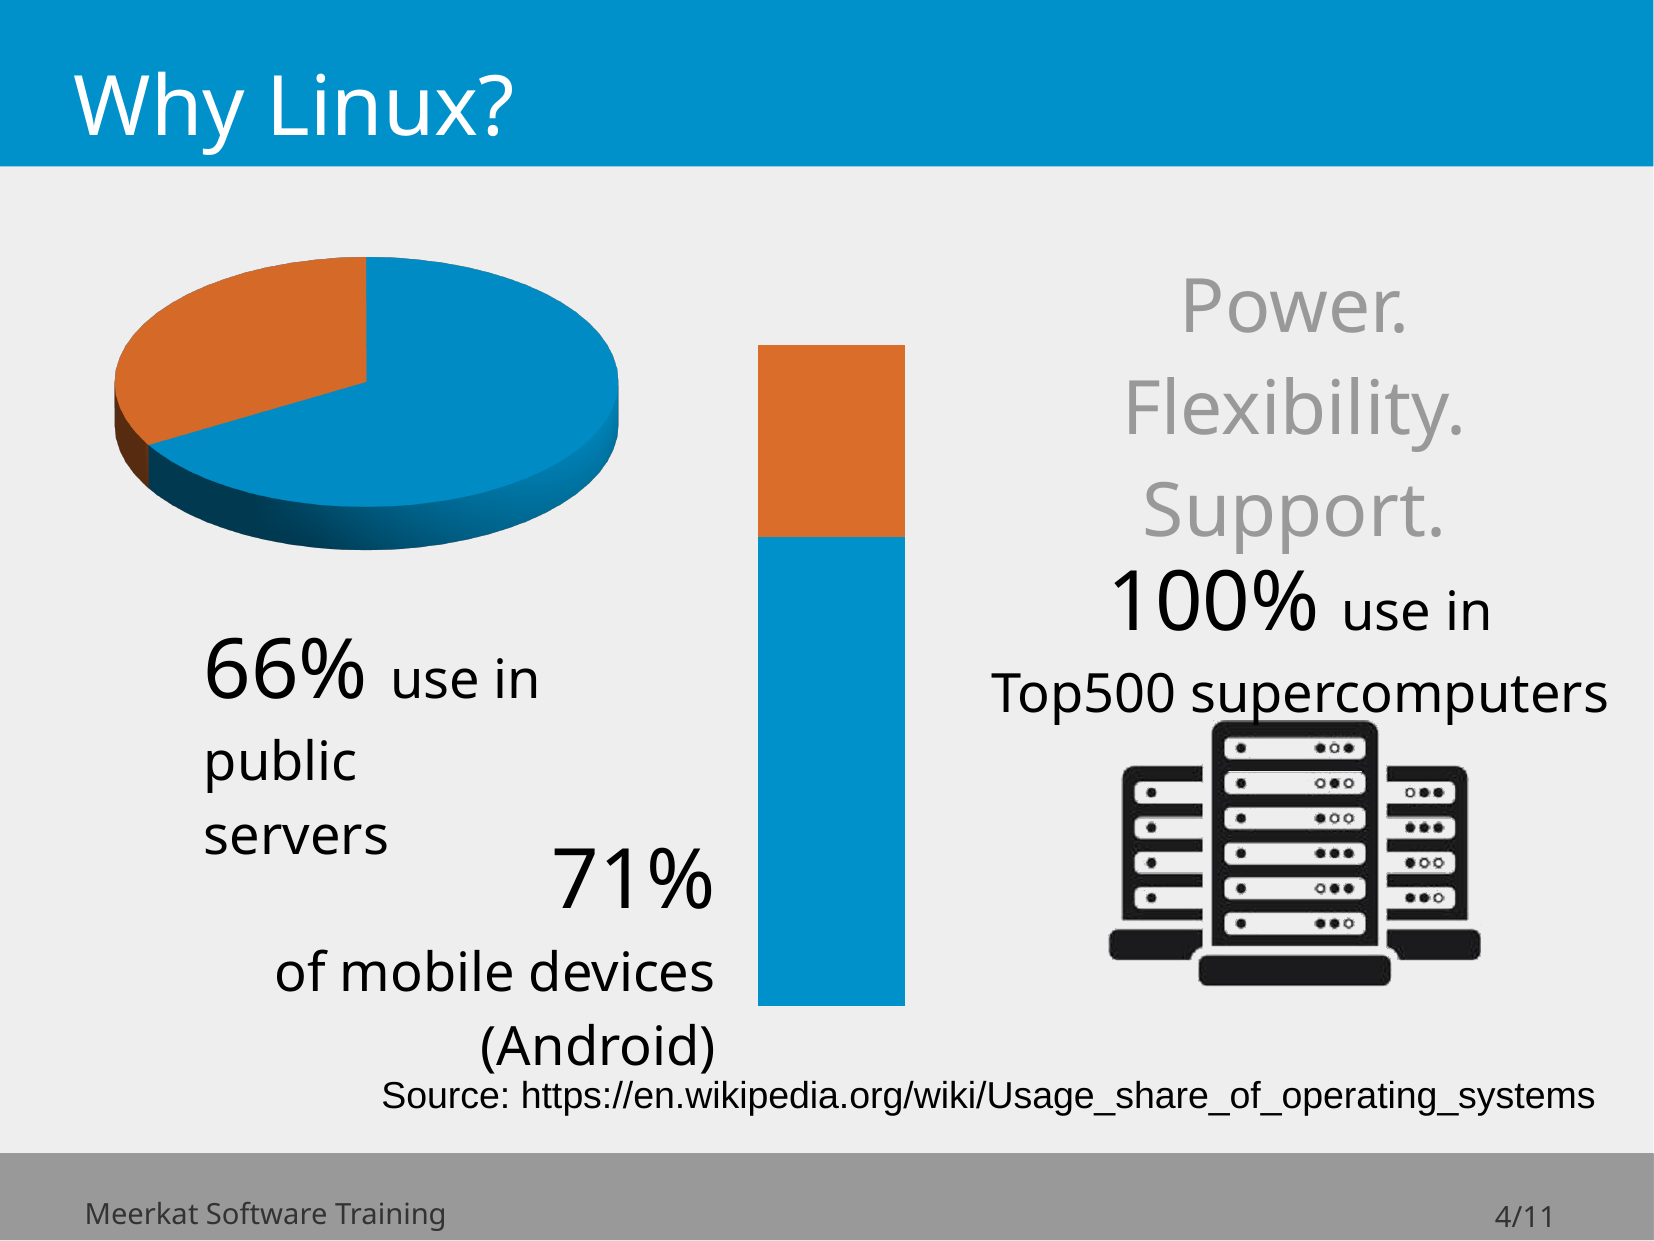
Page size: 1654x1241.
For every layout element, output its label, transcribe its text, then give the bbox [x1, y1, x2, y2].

text_box 66% use in public servers [189, 601, 565, 755]
picture [1105, 851, 1481, 996]
text_box Why Linux? [58, 45, 1418, 227]
text_box 100% use in Top500 supercomputers [980, 533, 1626, 851]
text_box Power. Flexibility. Support. [973, 244, 1616, 503]
text_box 71% of mobile devices (Android) [80, 812, 731, 1129]
chart [94, 189, 661, 606]
text_box Source: https://en.wikipedia.org/wiki/Usage_share_of_operating_systems [731, 1063, 1611, 1121]
chart [677, 213, 980, 1024]
